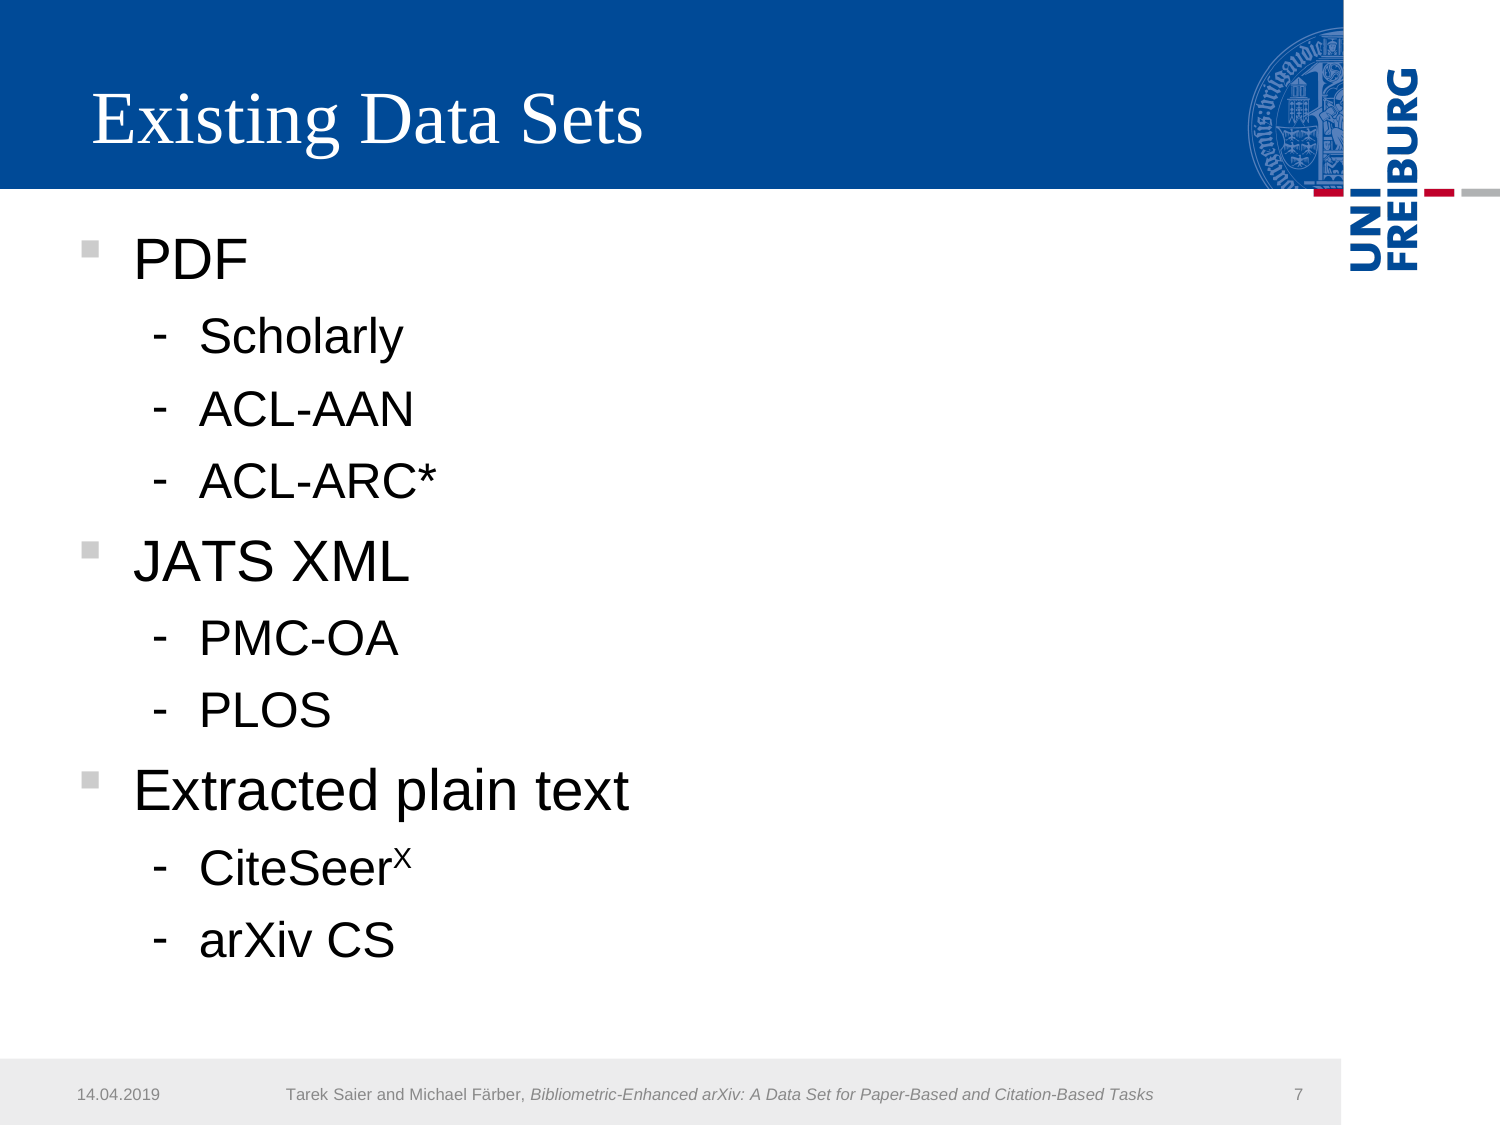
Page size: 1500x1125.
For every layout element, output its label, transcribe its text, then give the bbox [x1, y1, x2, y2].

title Existing Data Sets [76, 49, 1235, 178]
list PDF Scholarly ACL-AAN ACL-ARC* JATS XML PMC-OA PLOS Extracted plain text CiteSeerX arXiv CS [76, 221, 1341, 1009]
picture [0, 0, 1500, 271]
